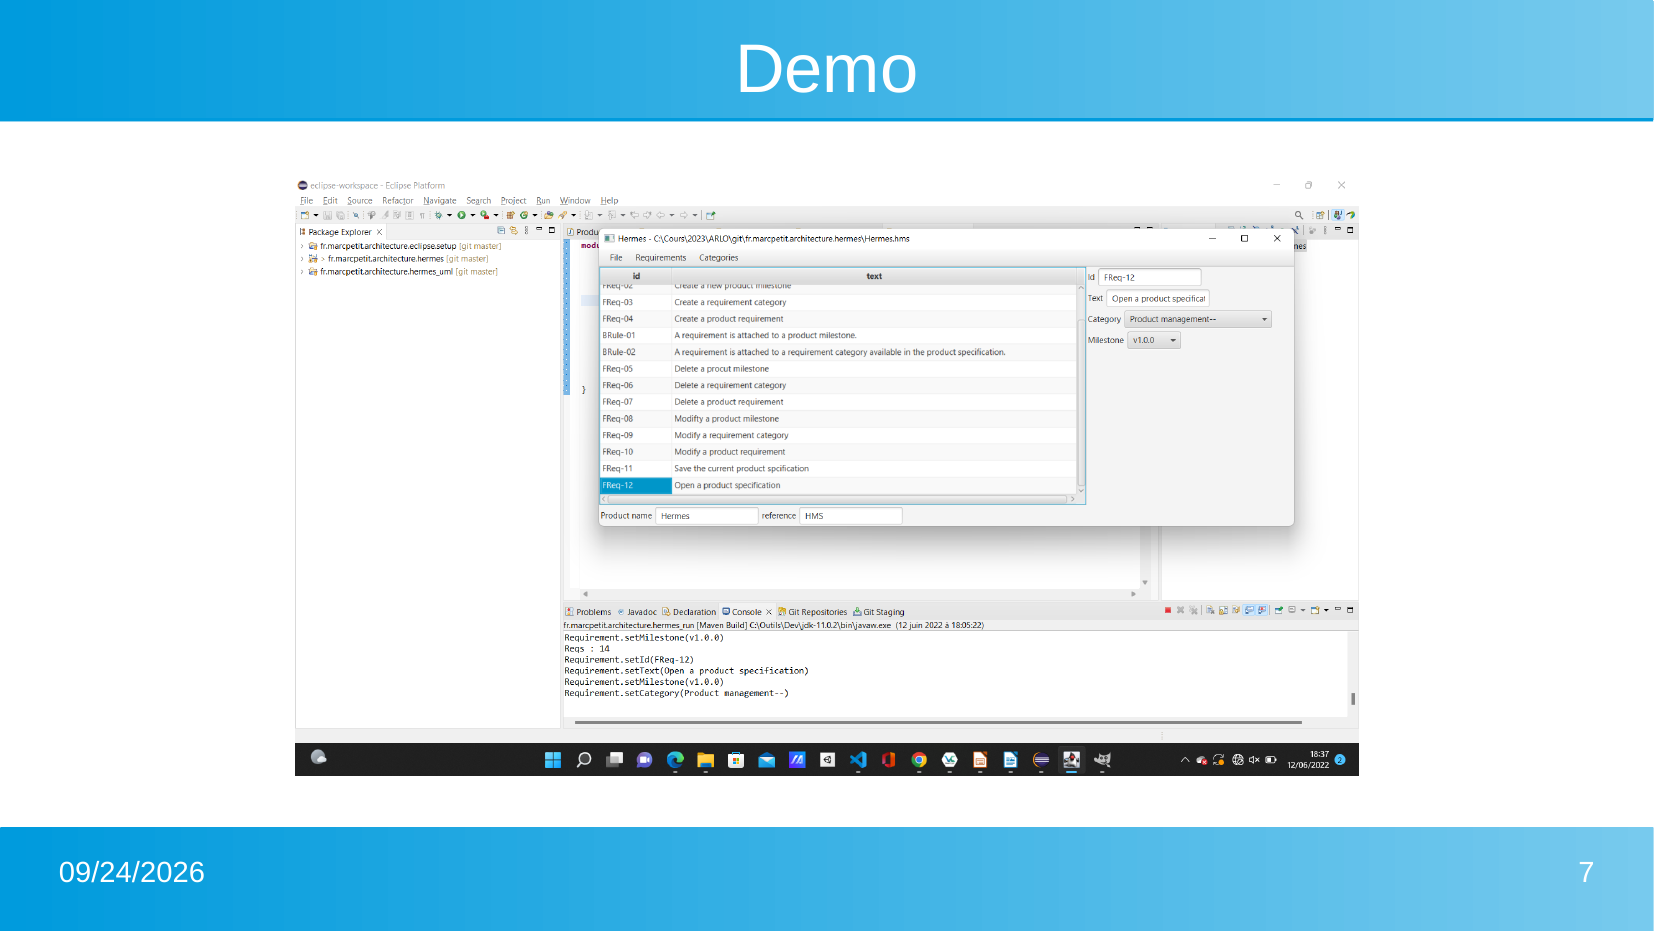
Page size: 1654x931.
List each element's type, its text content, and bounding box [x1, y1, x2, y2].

picture [295, 177, 1359, 776]
title Demo [59, 29, 1595, 108]
